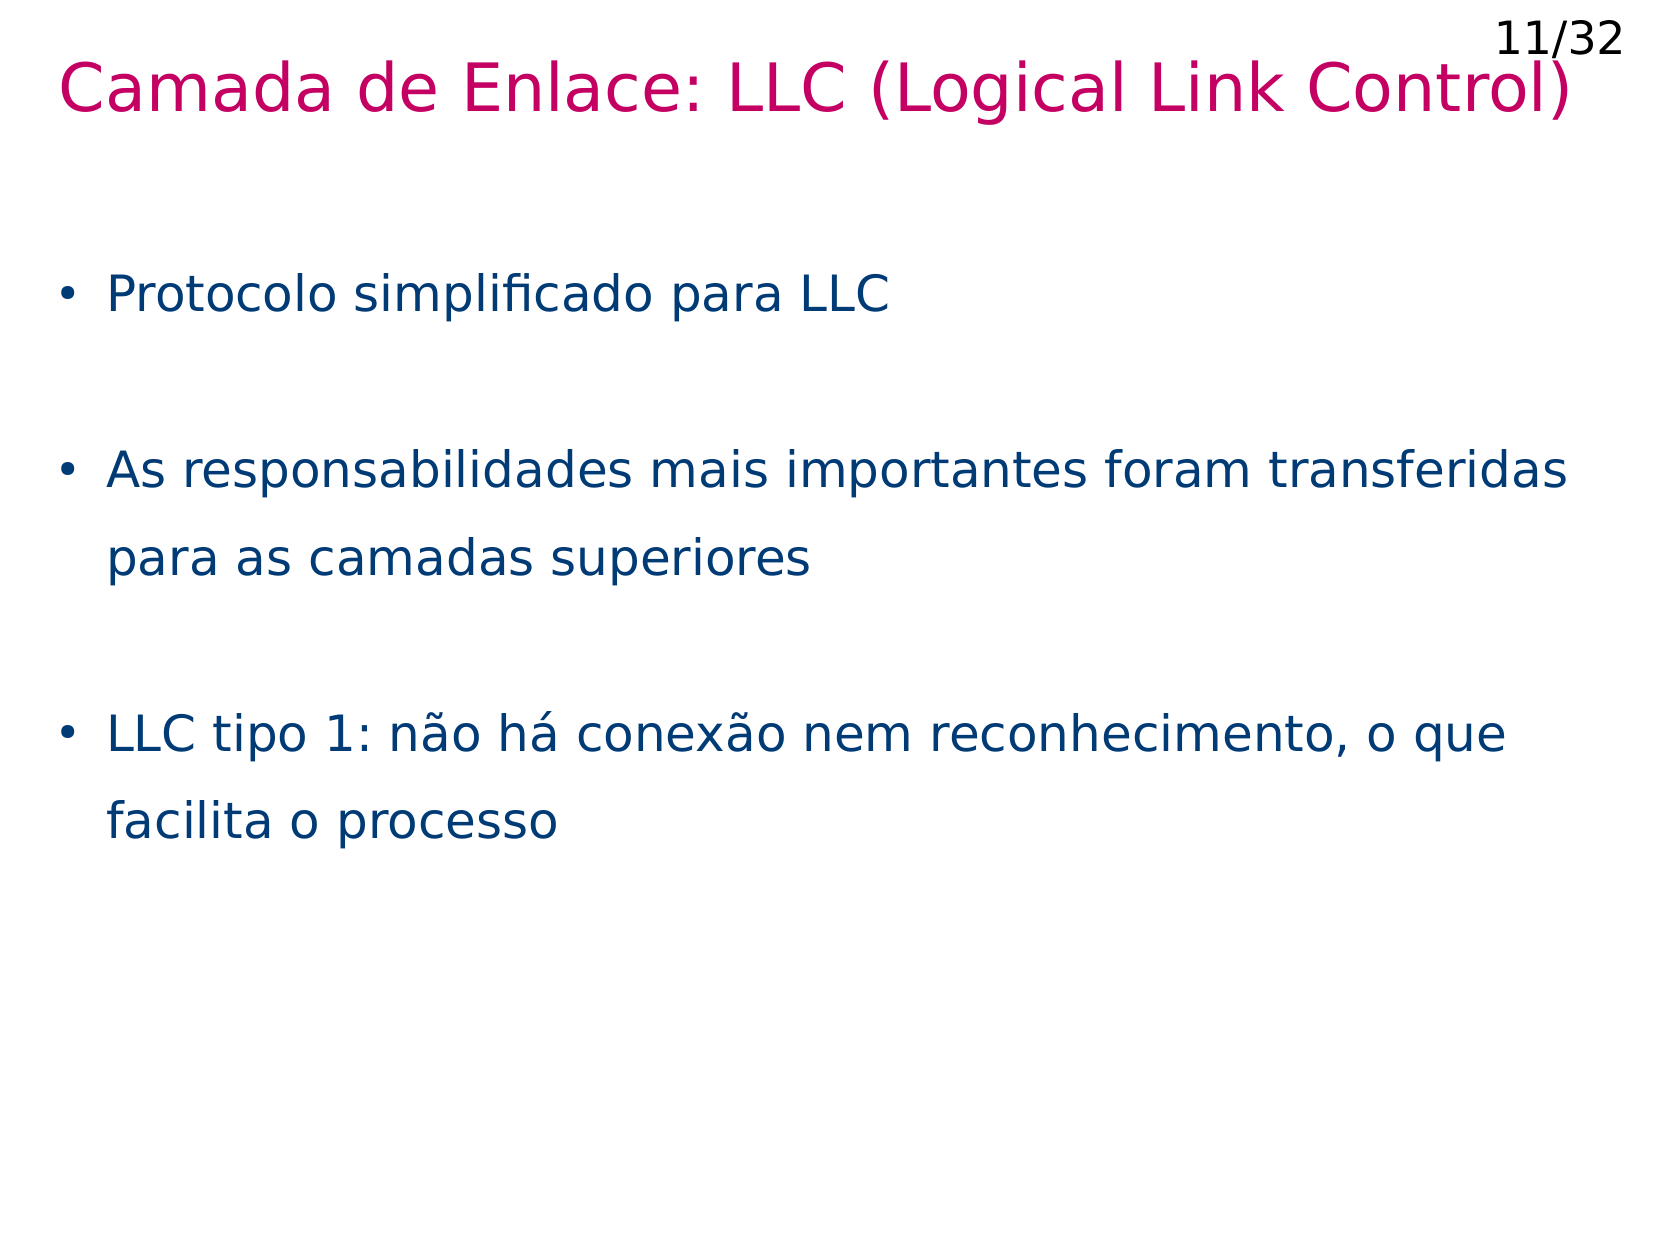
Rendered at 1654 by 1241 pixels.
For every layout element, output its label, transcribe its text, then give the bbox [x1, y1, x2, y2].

list Protocolo simplificado para LLC As responsabilidades mais importantes foram transferidas para as camadas superiores LLC tipo 1: não há conexão nem reconhecimento, o que facilita o processo [59, 236, 1625, 1211]
title Camada de Enlace: LLC (Logical Link Control) [59, 29, 1625, 148]
